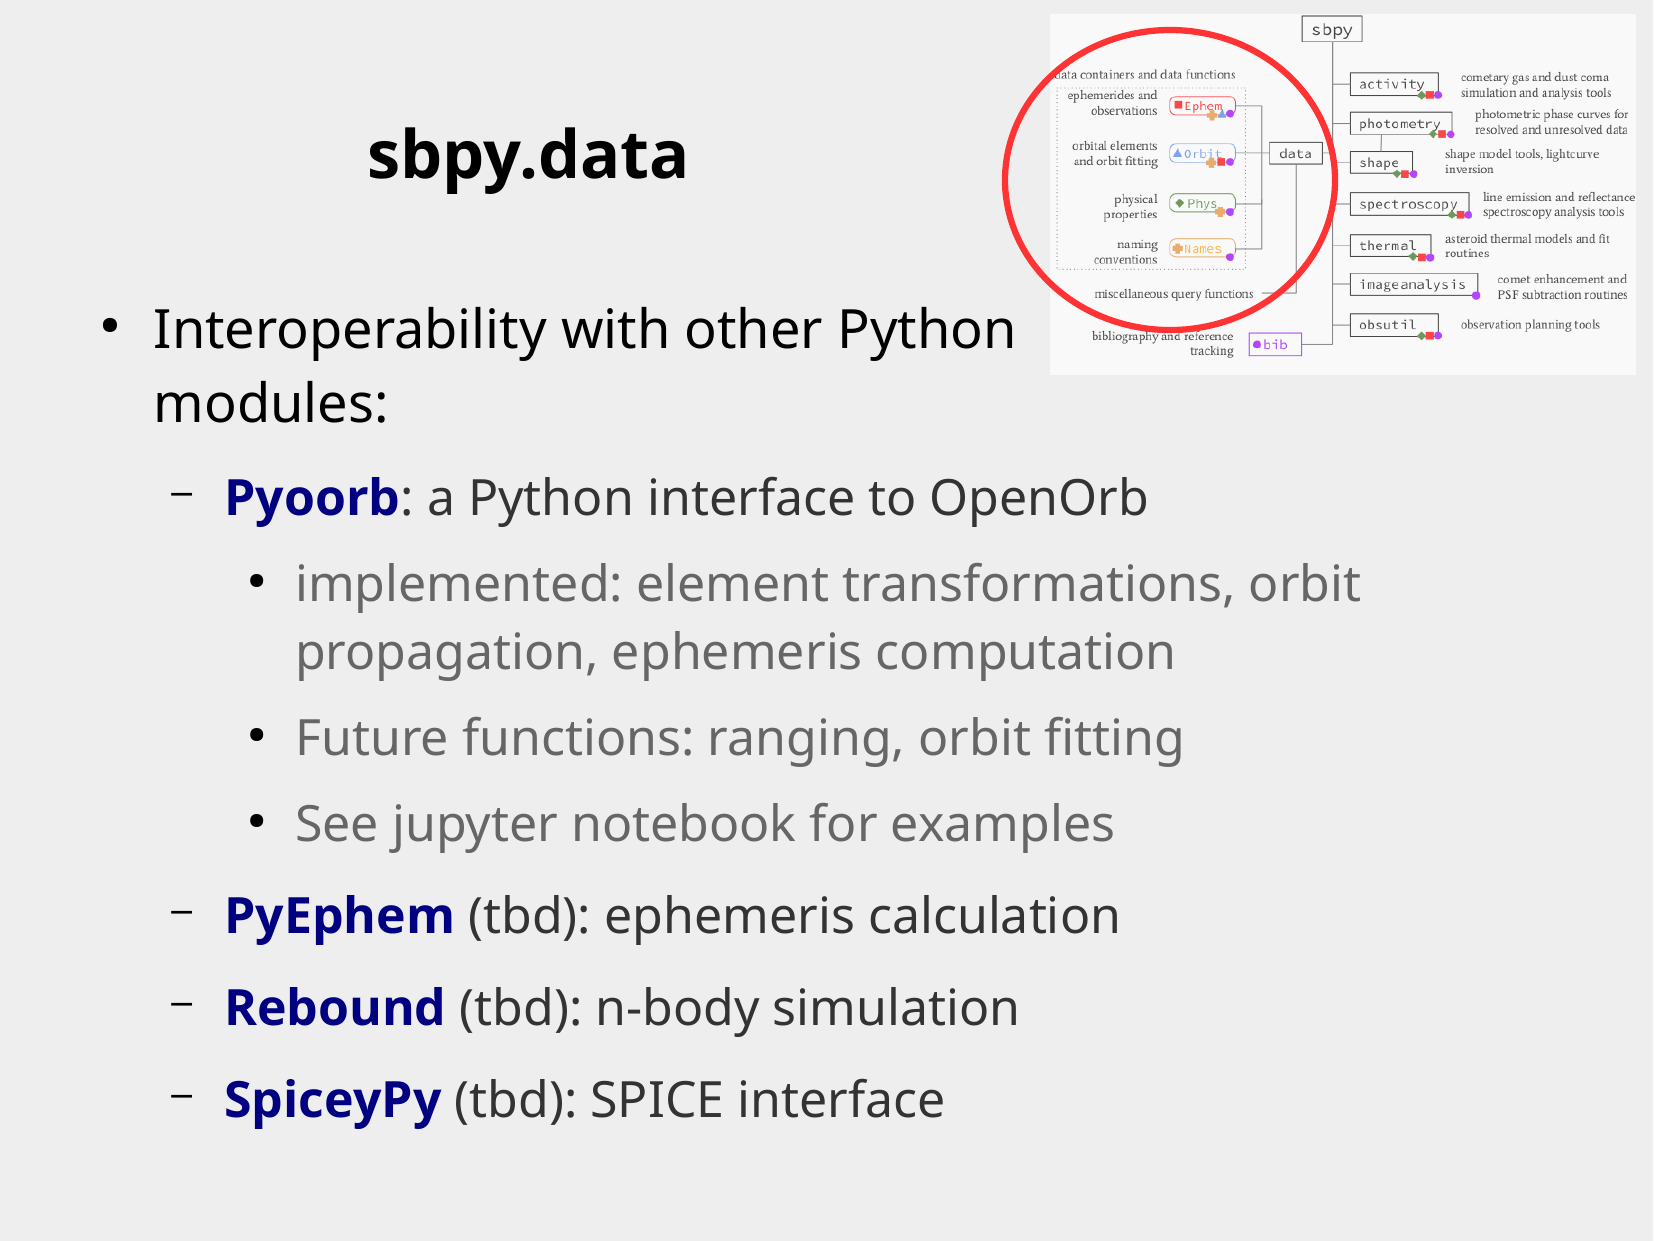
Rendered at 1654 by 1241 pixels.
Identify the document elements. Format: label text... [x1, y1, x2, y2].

picture [1050, 15, 1636, 376]
picture [1050, 34, 1331, 326]
title sbpy.data [82, 49, 976, 257]
list Interoperability with other Python modules: Pyoorb: a Python interface to OpenOrb implemented: element transformations, orbit propagation, ephemeris computation Future functions: ranging, orbit fitting See jupyter notebook for examples PyEphem (tbd): ephemeris calculation Rebound (tbd): n-body simulation SpiceyPy (tbd): SPICE interface [82, 290, 1571, 1171]
